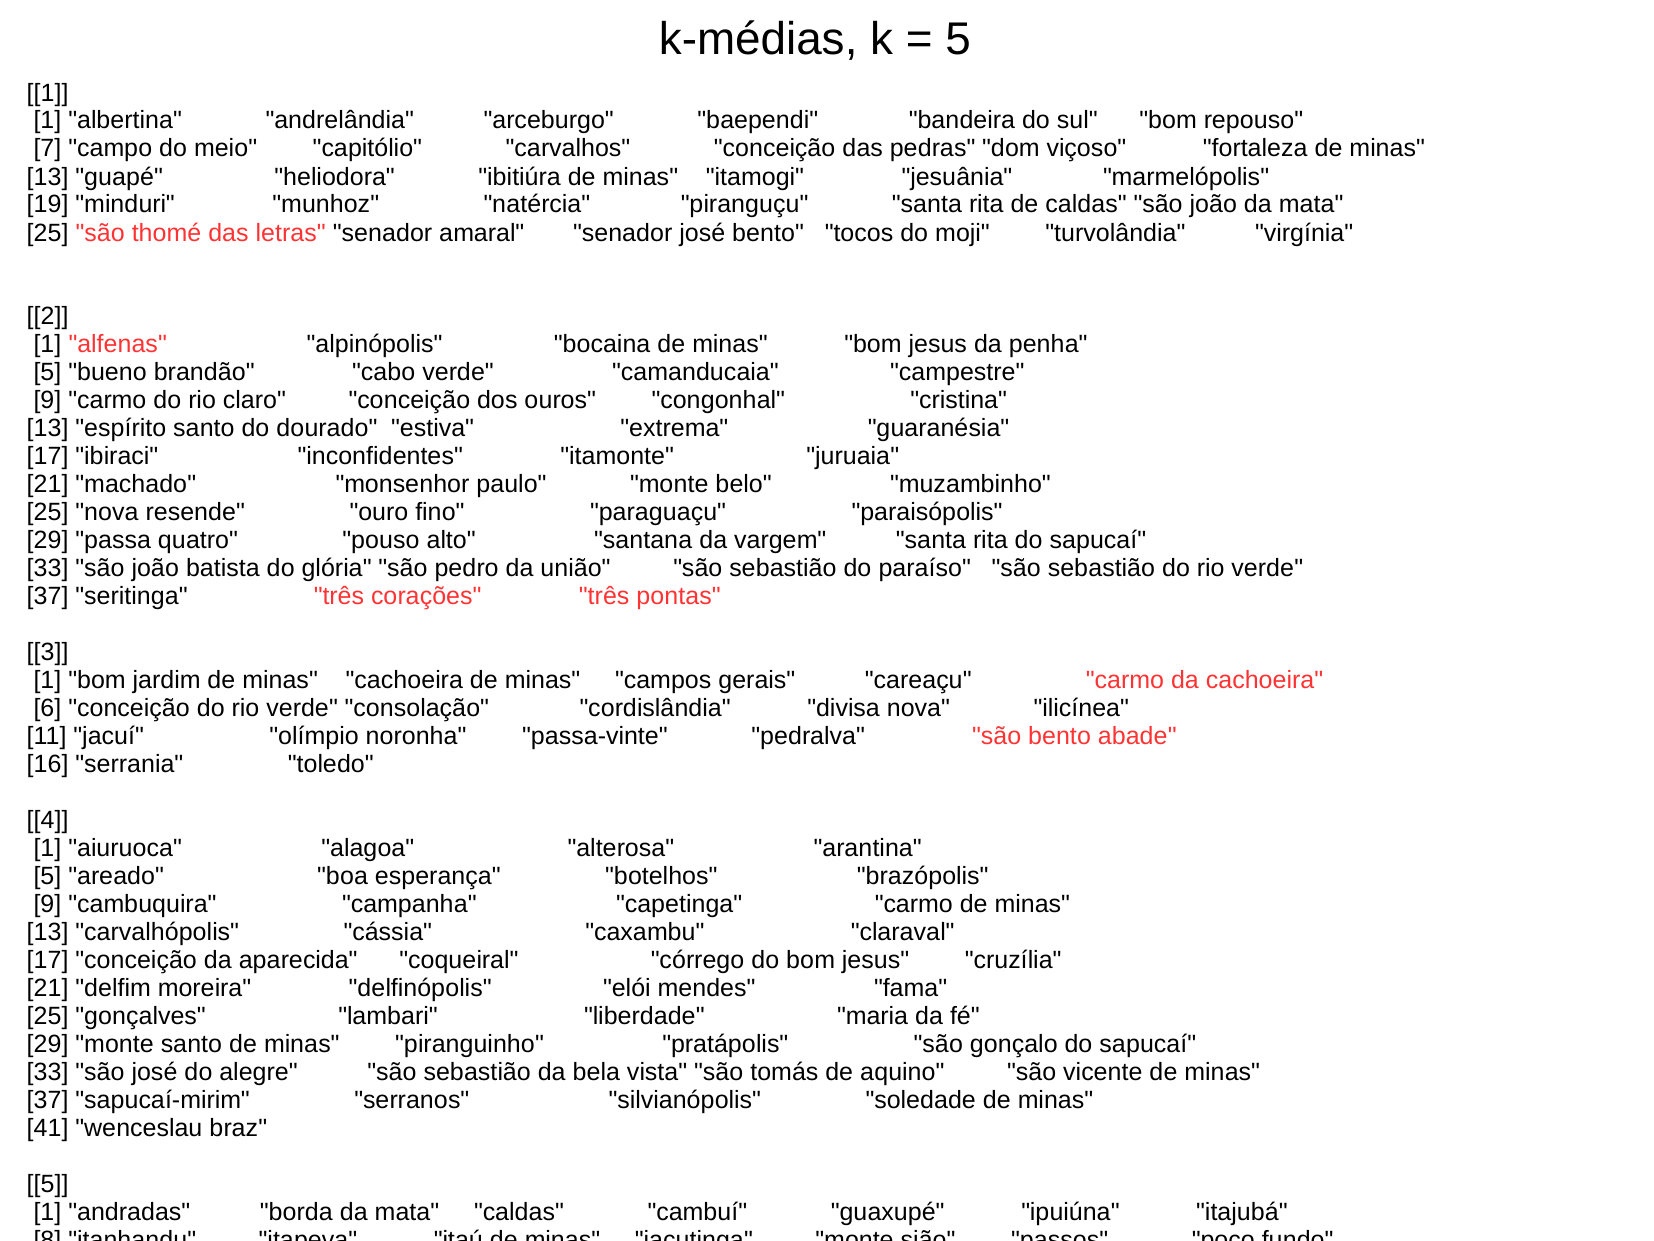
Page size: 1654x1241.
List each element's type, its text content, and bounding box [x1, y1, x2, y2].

title k-médias, k = 5 [70, 0, 1560, 142]
text_box [[1]] [1] "albertina" "andrelândia" "arceburgo" "baependi" "bandeira do sul" "bom repouso" [7] "campo do meio" "capitólio" "carvalhos" "conceição das pedras" "dom viçoso" "fortaleza de minas" [13] "guapé" "heliodora" "ibitiúra de minas" "itamogi" "jesuânia" "marmelópolis" [19] "minduri" "munhoz" "natércia" "piranguçu" "santa rita de caldas" "são joão da mata" [25] "são thomé das letras" "senador amaral" "senador josé bento" "tocos do moji" "turvolândia" "virgínia" [[2]] [1] "alfenas" "alpinópolis" "bocaina de minas" "bom jesus da penha" [5] "bueno brandão" "cabo verde" "camanducaia" "campestre" [9] "carmo do rio claro" "conceição dos ouros" "congonhal" "cristina" [13] "espírito santo do dourado" "estiva" "extrema" "guaranésia" [17] "ibiraci" "inconfidentes" "itamonte" "juruaia" [21] "machado" "monsenhor paulo" "monte belo" "muzambinho" [25] "nova resende" "ouro fino" "paraguaçu" "paraisópolis" [29] "passa quatro" "pouso alto" "santana da vargem" "santa rita do sapucaí" [33] "são joão batista do glória" "são pedro da união" "são sebastião do paraíso" "são sebastião do rio verde" [37] "seritinga" "três corações" "três pontas" [[3]] [1] "bom jardim de minas" "cachoeira de minas" "campos gerais" "careaçu" "carmo da cachoeira" [6] "conceição do rio verde" "consolação" "cordislândia" "divisa nova" "ilicínea" [11] "jacuí" "olímpio noronha" "passa-vinte" "pedralva" "são bento abade" [16] "serrania" "toledo" [[4]] [1] "aiuruoca" "alagoa" "alterosa" "arantina" [5] "areado" "boa esperança" "botelhos" "brazópolis" [9] "cambuquira" "campanha" "capetinga" "carmo de minas" [13] "carvalhópolis" "cássia" "caxambu" "claraval" [17] "conceição da aparecida" "coqueiral" "córrego do bom jesus" "cruzília" [21] "delfim moreira" "delfinópolis" "elói mendes" "fama" [25] "gonçalves" "lambari" "liberdade" "maria da fé" [29] "monte santo de minas" "piranguinho" "pratápolis" "são gonçalo do sapucaí" [33] "são josé do alegre" "são sebastião da bela vista" "são tomás de aquino" "são vicente de minas" [37] "sapucaí-mirim" "serranos" "silvianópolis" "soledade de minas" [41] "wenceslau braz" [[5]] [1] "andradas" "borda da mata" "caldas" "cambuí" "guaxupé" "ipuiúna" "itajubá" [8] "itanhandu" "itapeva" "itaú de minas" "jacutinga" "monte sião" "passos" "poço fundo" [15] "poços de caldas" "pouso alegre" "são josé da barra" "são lourenço" "varginha" [11, 70, 1461, 1241]
